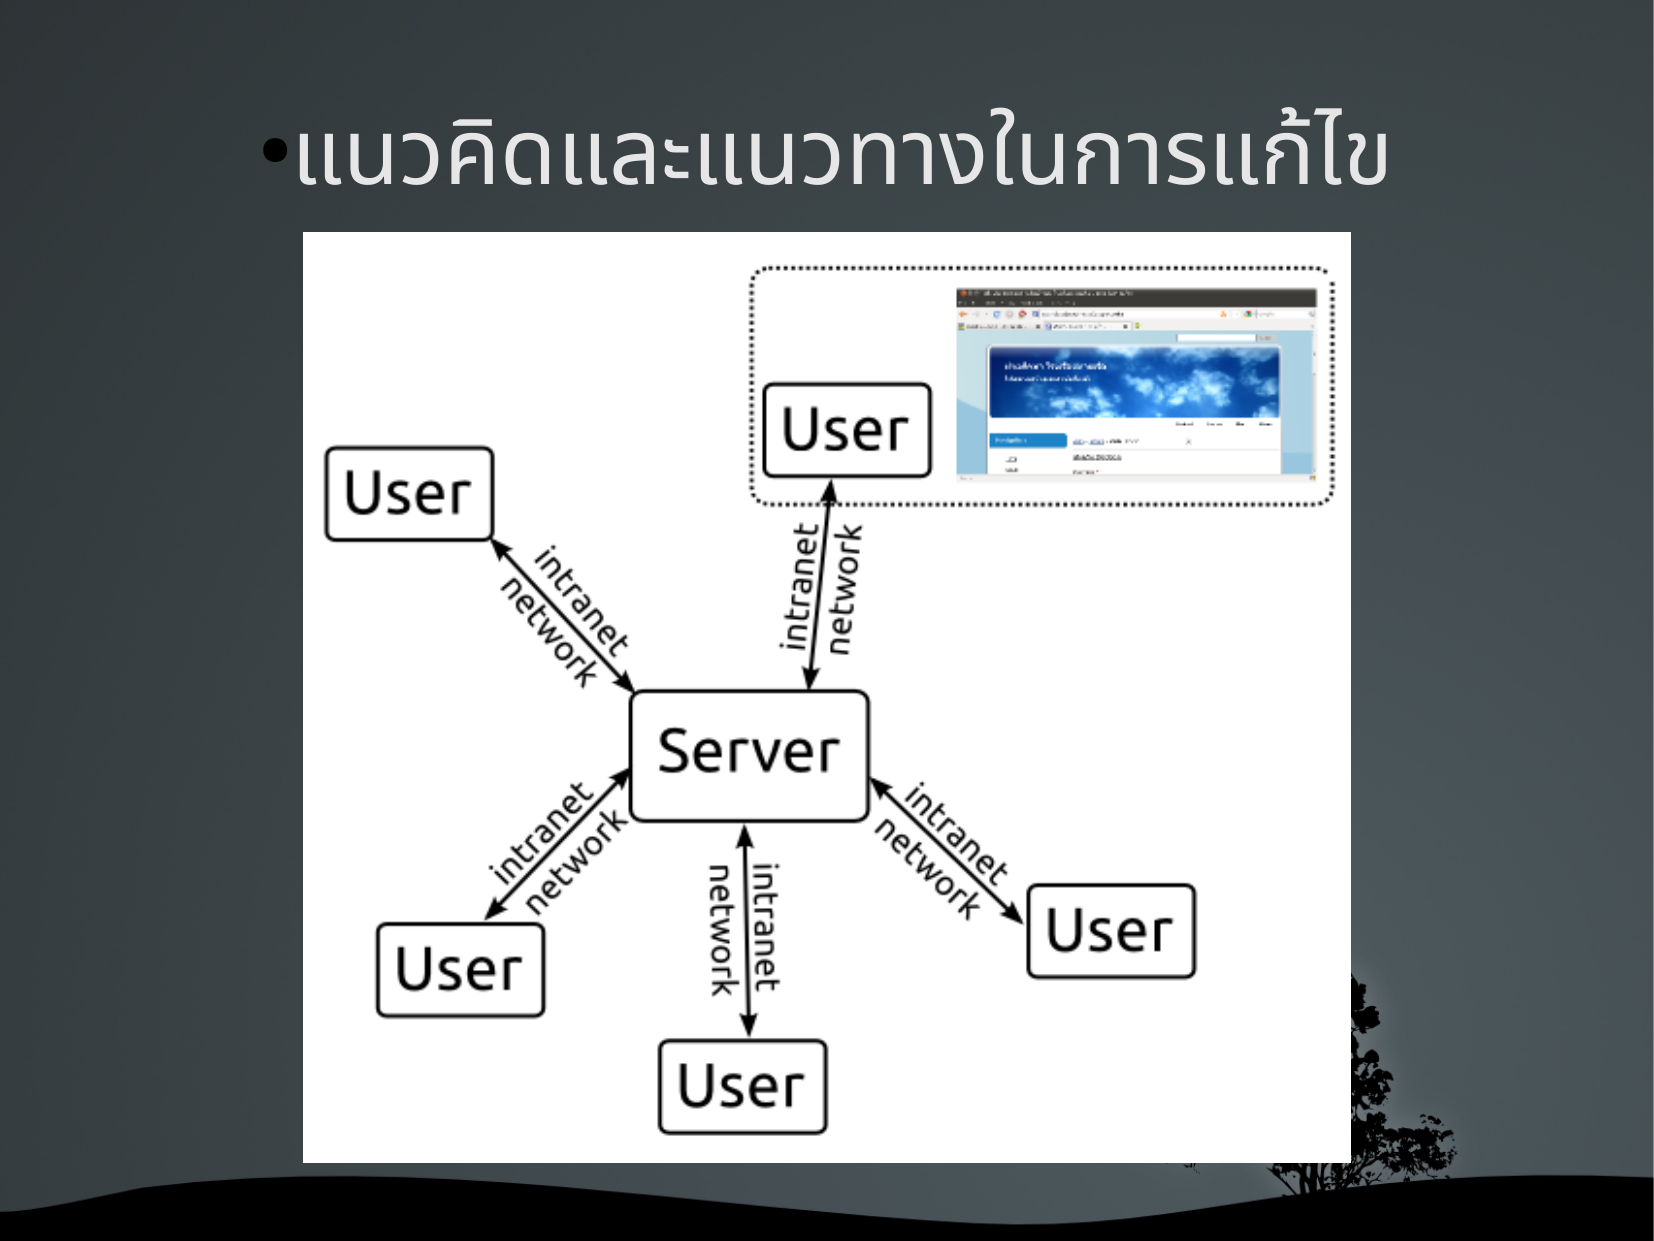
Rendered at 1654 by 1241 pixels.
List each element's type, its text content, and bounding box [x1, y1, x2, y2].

picture [0, 0, 1654, 1241]
title แนวคิดและแนวทางในการแก้ไข [82, 49, 1571, 257]
